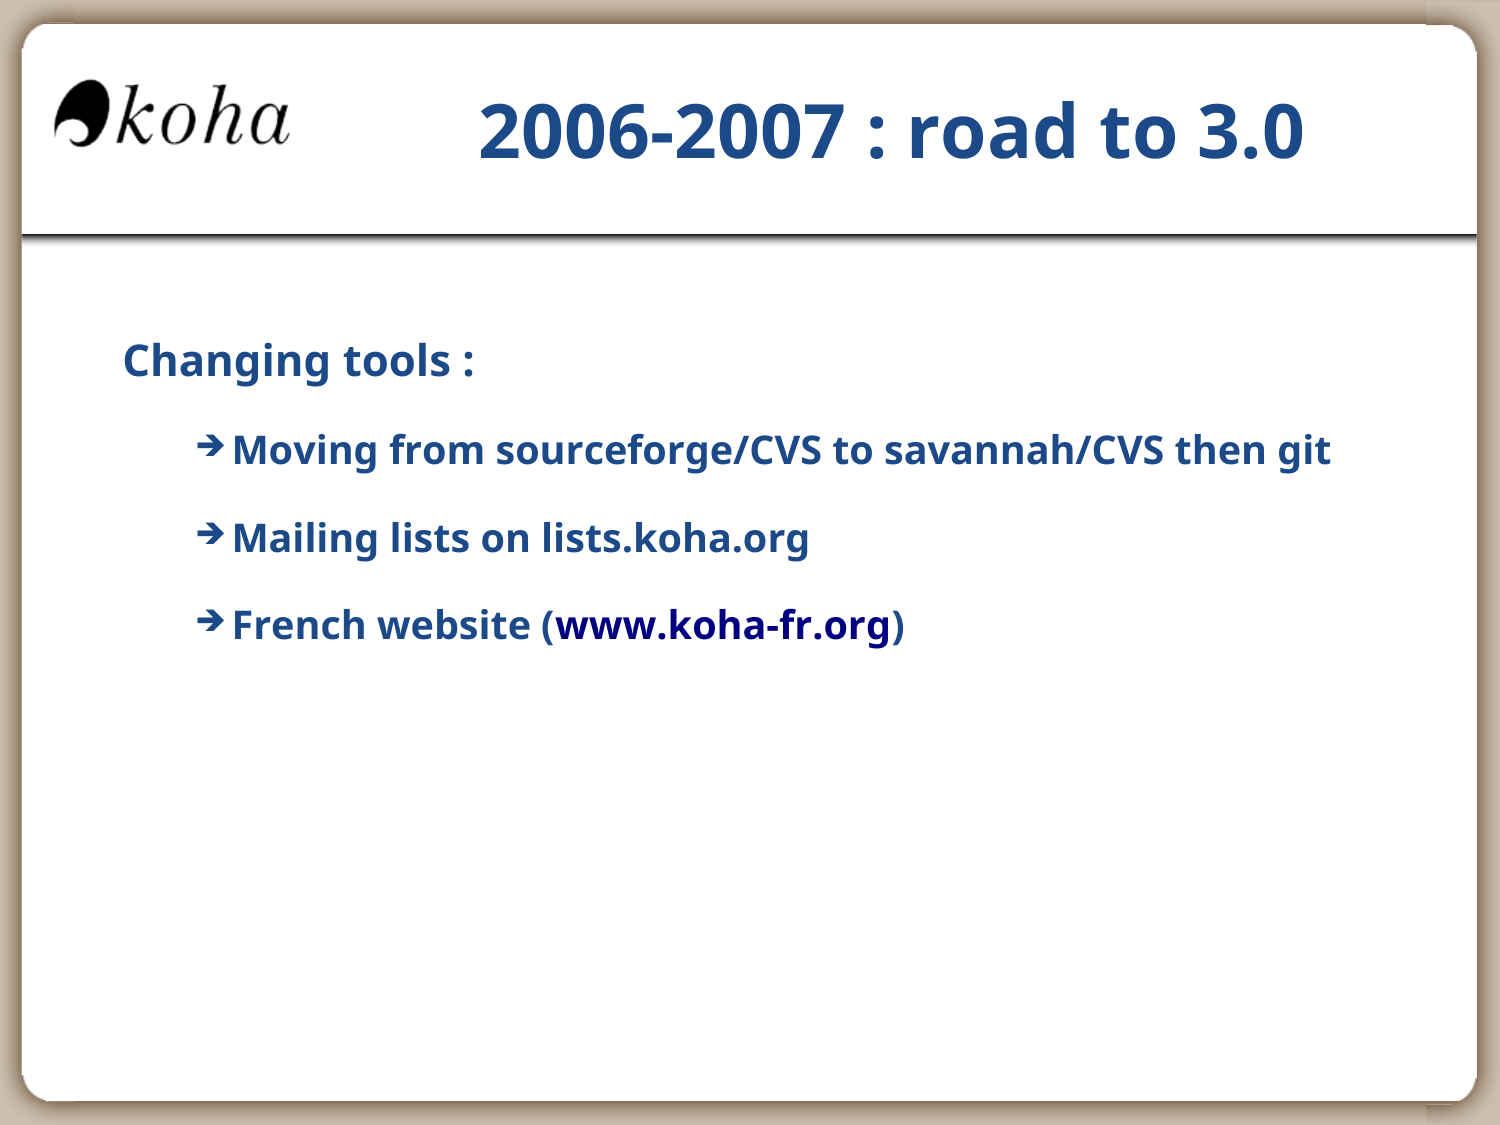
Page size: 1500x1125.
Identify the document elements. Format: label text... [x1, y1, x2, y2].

title 2006-2007 : road to 3.0 [315, 0, 1463, 260]
picture [0, 0, 1500, 1125]
list Changing tools : Moving from sourceforge/CVS to savannah/CVS then git Mailing lists on lists.koha.org French website (www.koha-fr.org) [118, 317, 1382, 1061]
